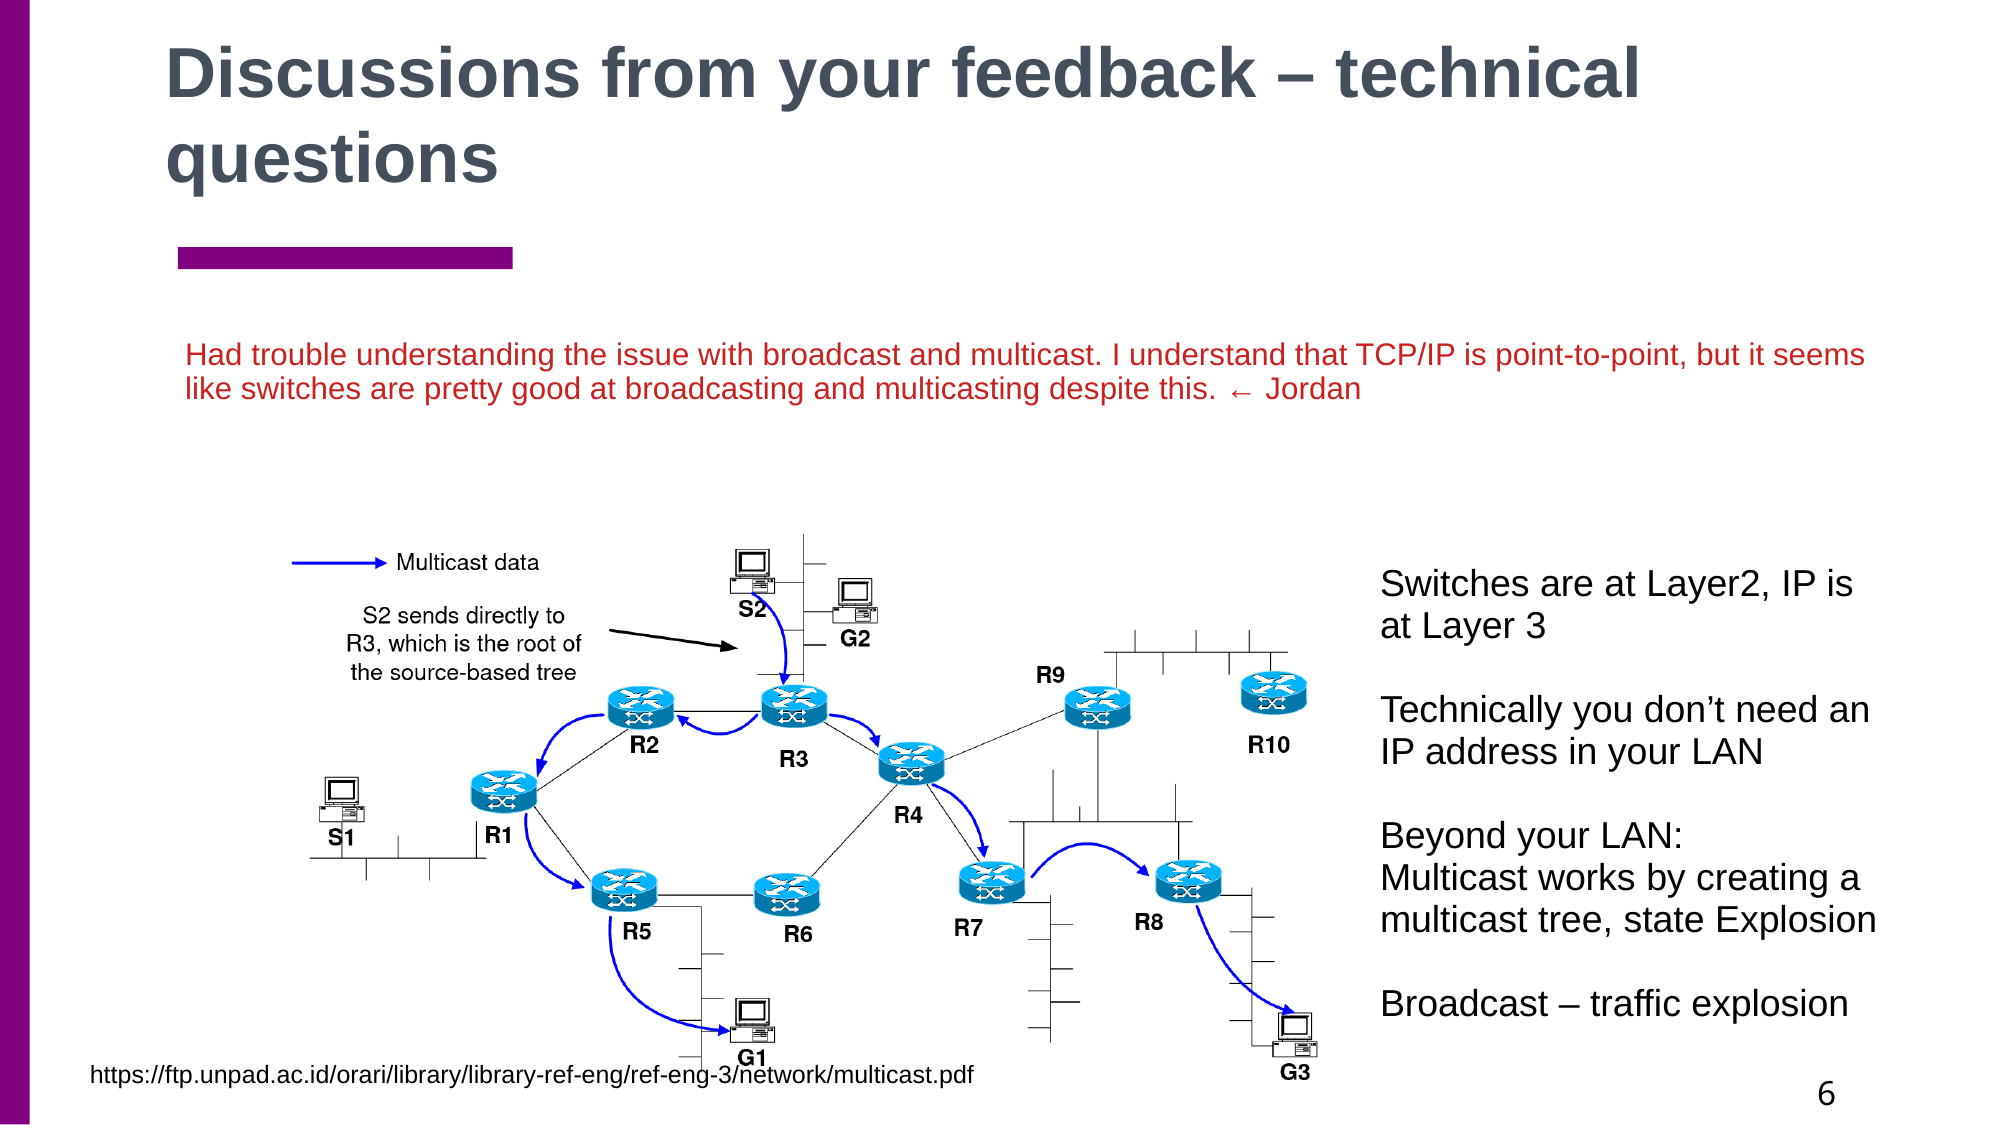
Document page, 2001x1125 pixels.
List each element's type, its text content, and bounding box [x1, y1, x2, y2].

picture [195, 493, 1366, 1096]
text_box Switches are at Layer2, IP is at Layer 3 Technically you don’t need an IP address in your LAN Beyond your LAN: Multicast works by creating a multicast tree, state Explosion Broadcast – traffic explosion [1365, 554, 1898, 1032]
text_box https://ftp.unpad.ac.id/orari/library/library-ref-eng/ref-eng-3/network/multicast.pdf [75, 1053, 992, 1097]
text_box Had trouble understanding the issue with broadcast and multicast. I understand that TCP/IP is point-to-point, but it seems like switches are pretty good at broadcasting and multicasting despite this. ← Jordan [135, 329, 1898, 961]
text_box Discussions from your feedback – technical questions [151, 0, 1849, 212]
